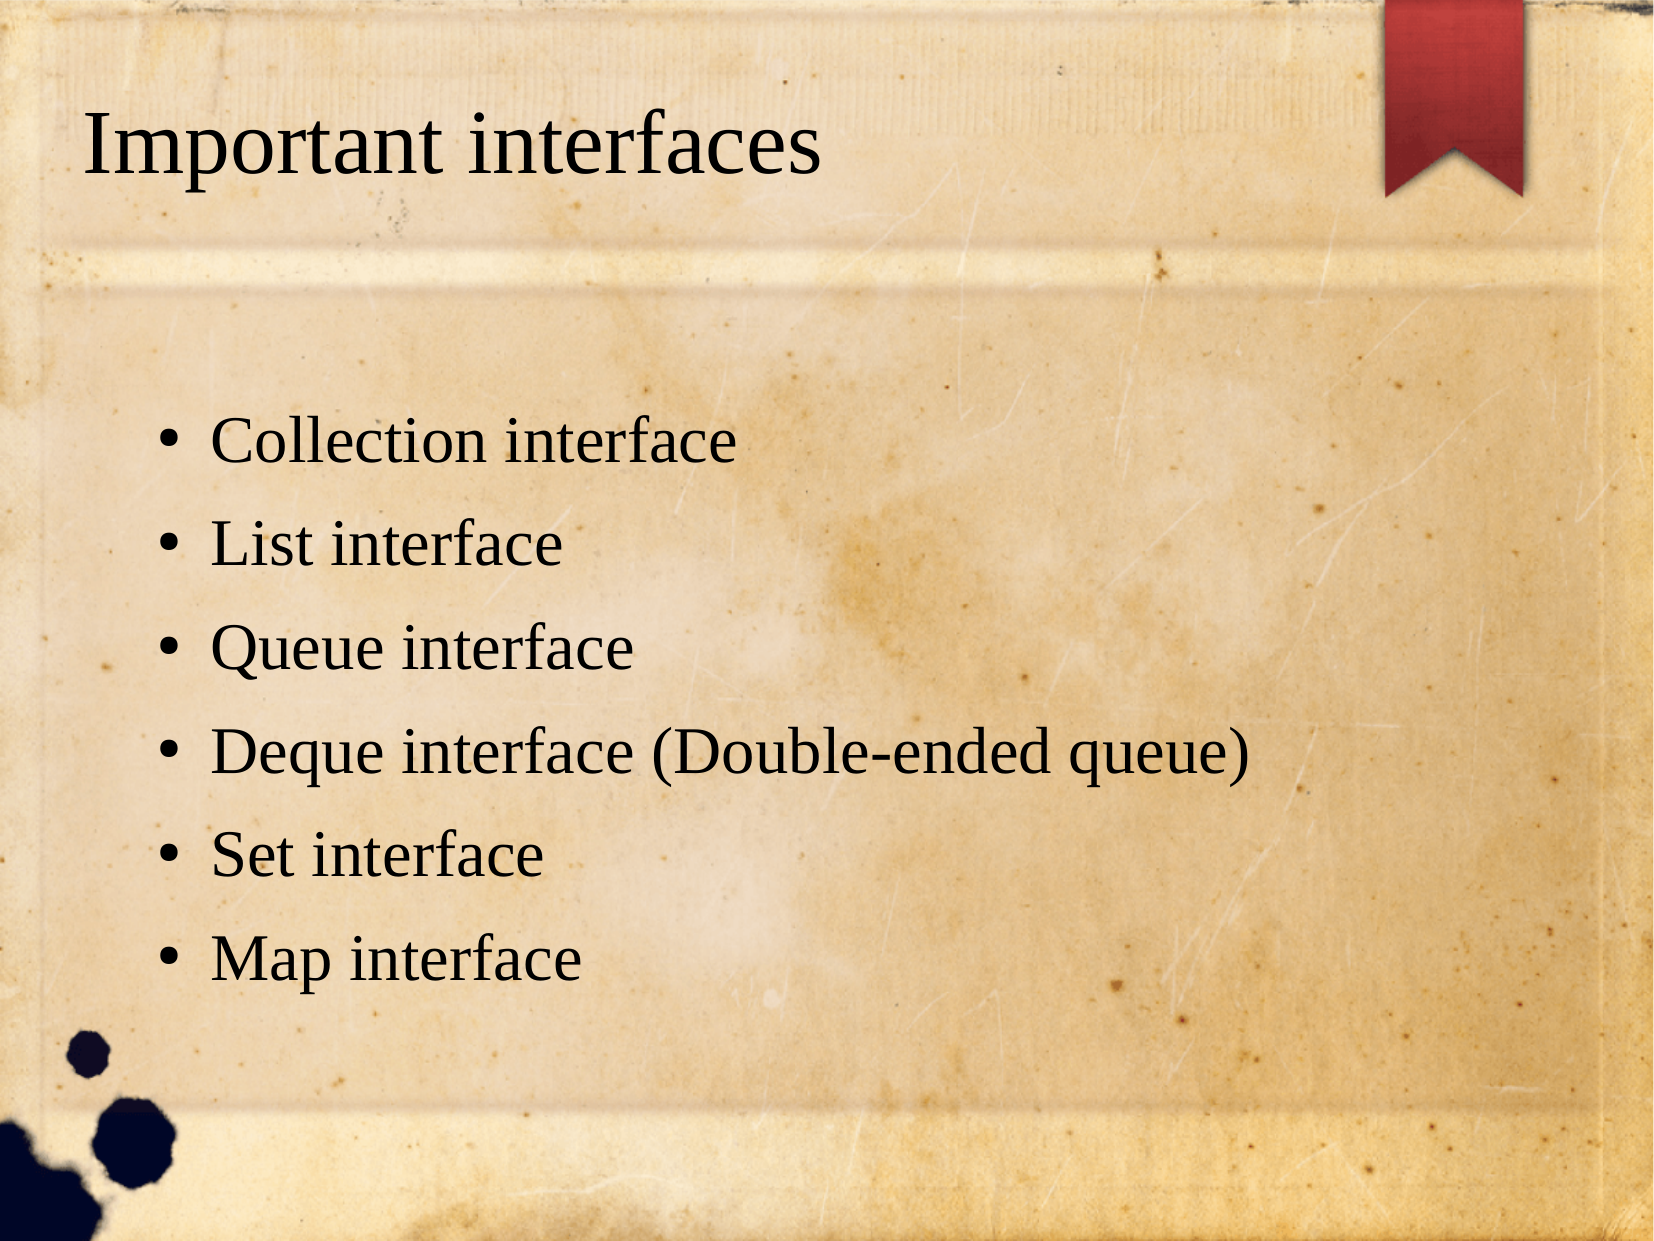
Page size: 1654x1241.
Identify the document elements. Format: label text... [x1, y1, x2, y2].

picture [0, 0, 1654, 1241]
title Important interfaces [82, 49, 1347, 237]
list Collection interface List interface Queue interface Deque interface (Double-ended queue) Set interface Map interface [139, 402, 1595, 1123]
